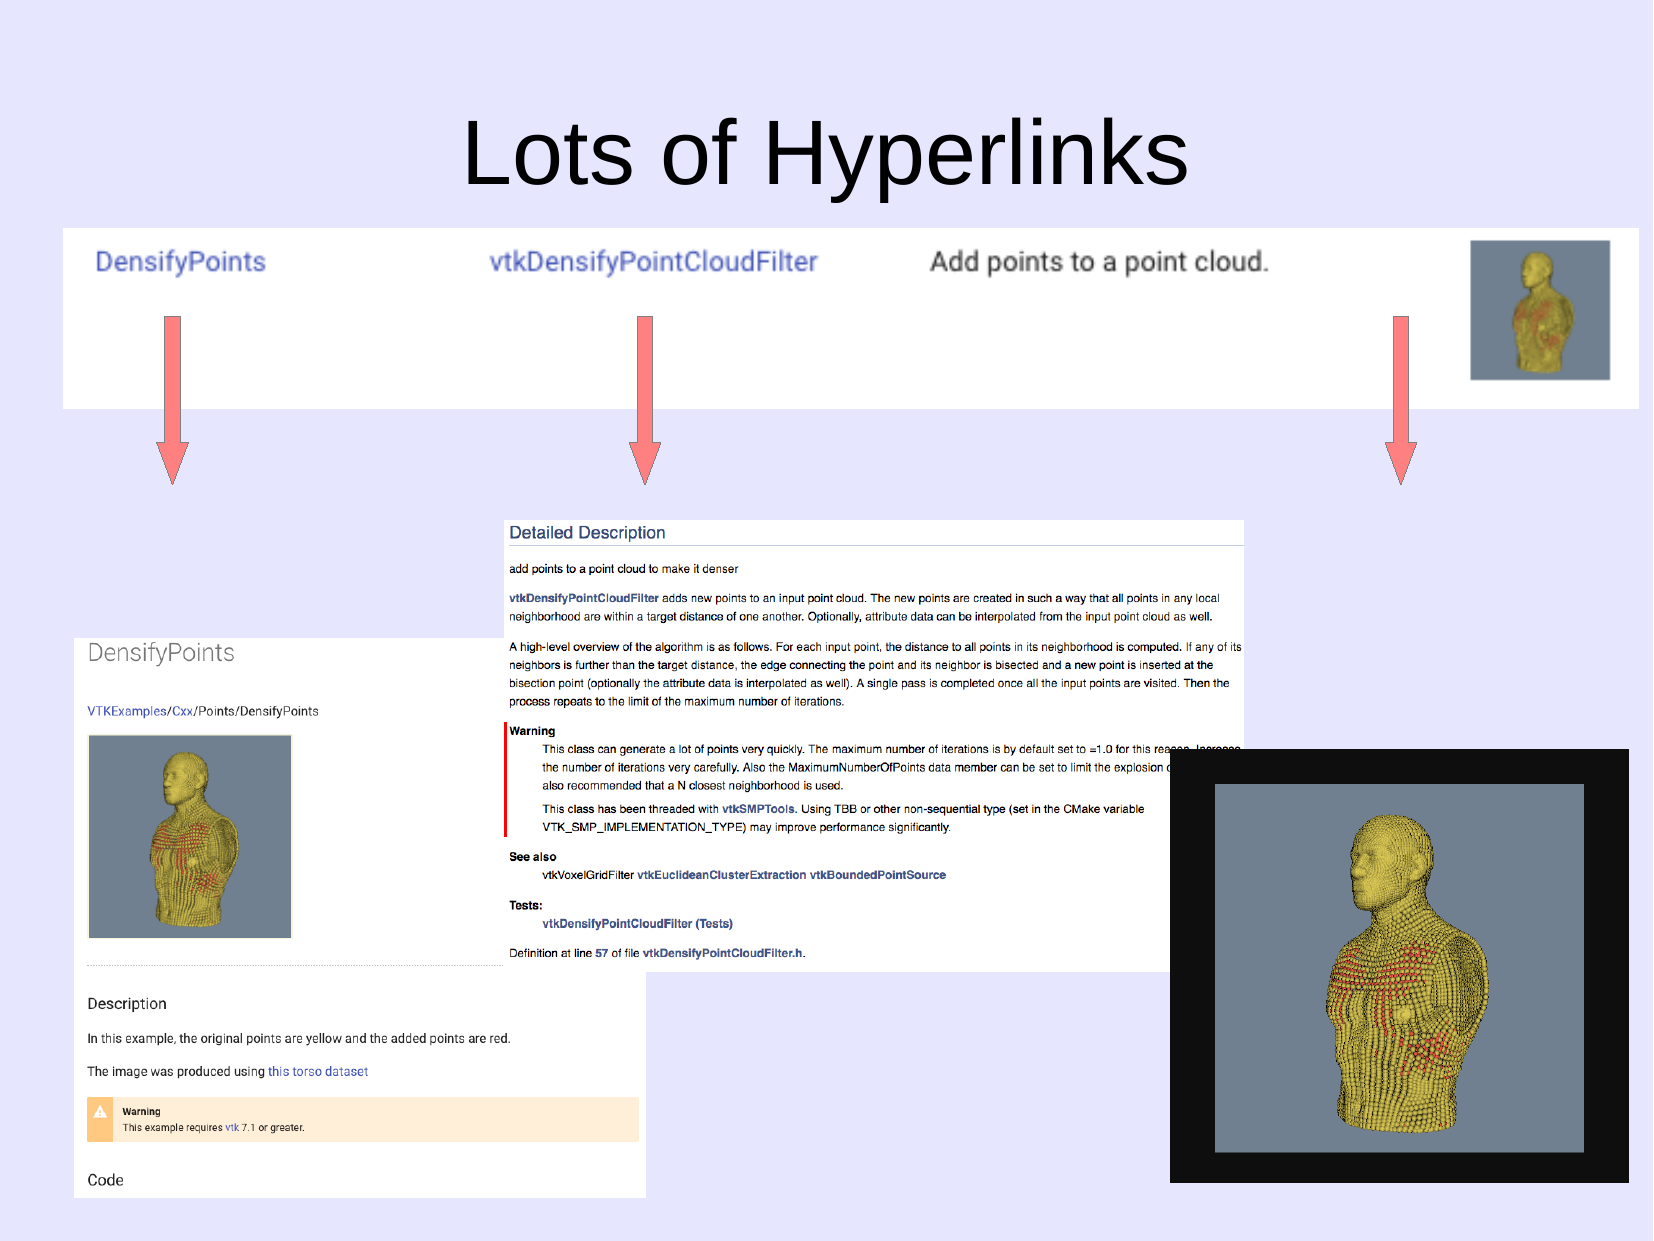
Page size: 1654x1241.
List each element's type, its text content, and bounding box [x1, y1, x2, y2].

title Lots of Hyperlinks [82, 49, 1571, 228]
text_box [156, 316, 189, 485]
picture [63, 228, 1639, 409]
picture [74, 520, 1629, 1198]
text_box [629, 316, 661, 485]
text_box [1385, 316, 1417, 485]
